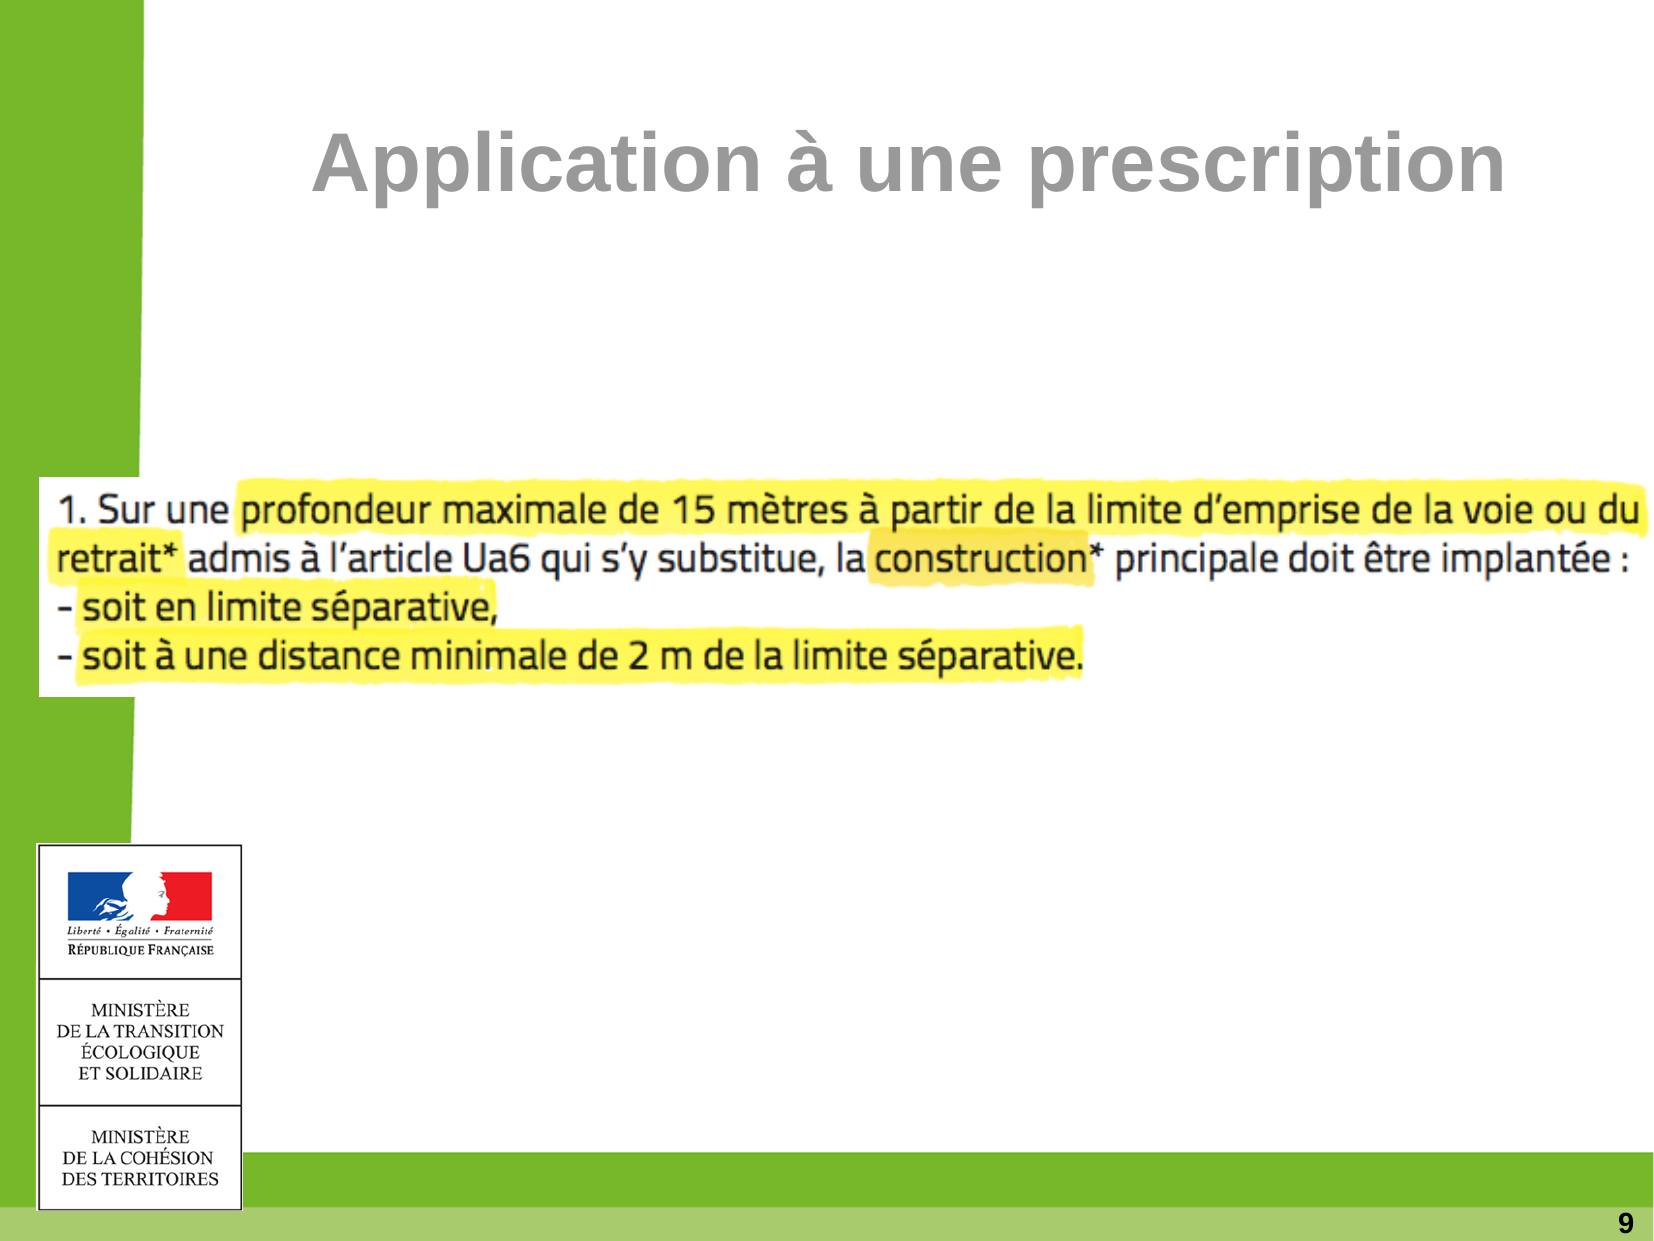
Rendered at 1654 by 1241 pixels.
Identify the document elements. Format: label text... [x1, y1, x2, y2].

picture [0, 0, 1654, 1241]
title Application à une prescription [165, 59, 1654, 267]
